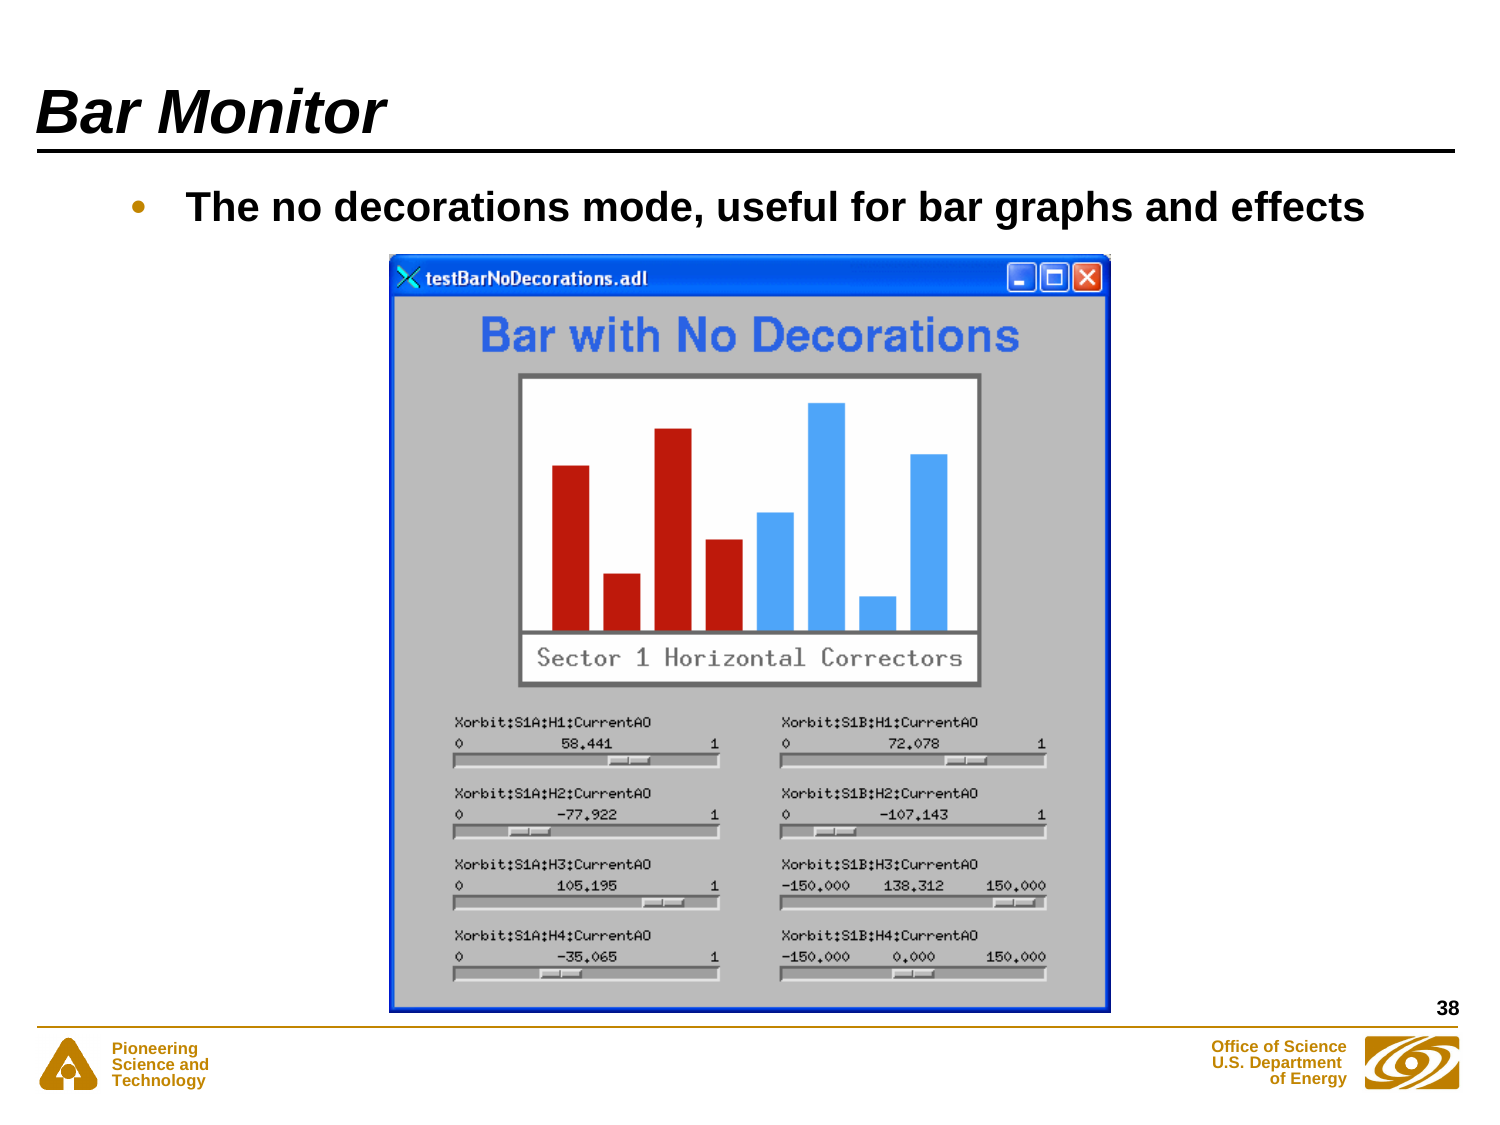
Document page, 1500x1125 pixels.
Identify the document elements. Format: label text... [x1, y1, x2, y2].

picture [35, 1034, 101, 1094]
title Bar Monitor [21, 75, 1459, 154]
picture [389, 254, 1111, 1013]
list The no decorations mode, useful for bar graphs and effects [114, 175, 1459, 241]
picture [1362, 1032, 1463, 1093]
